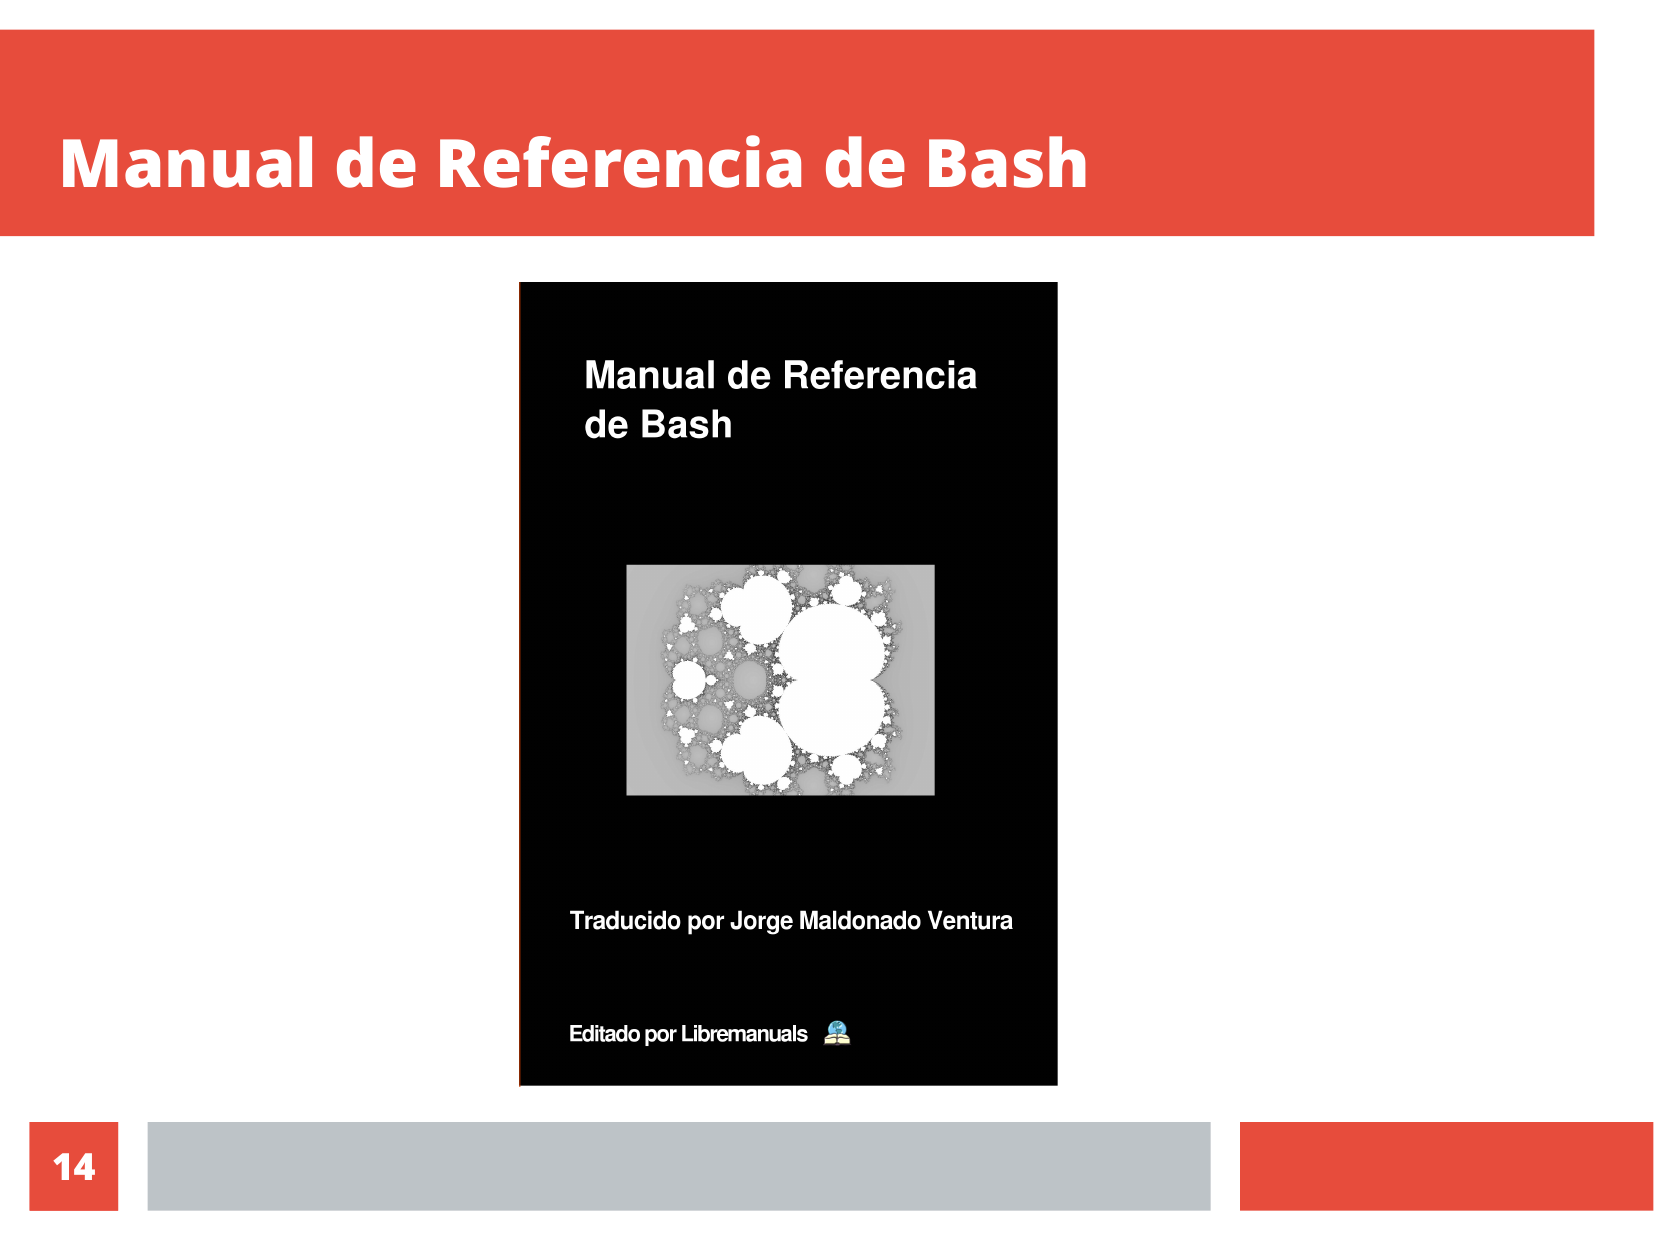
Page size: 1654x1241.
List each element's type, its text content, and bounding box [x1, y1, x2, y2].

picture [519, 282, 1059, 1087]
title Manual de Referencia de Bash [59, 59, 1595, 207]
